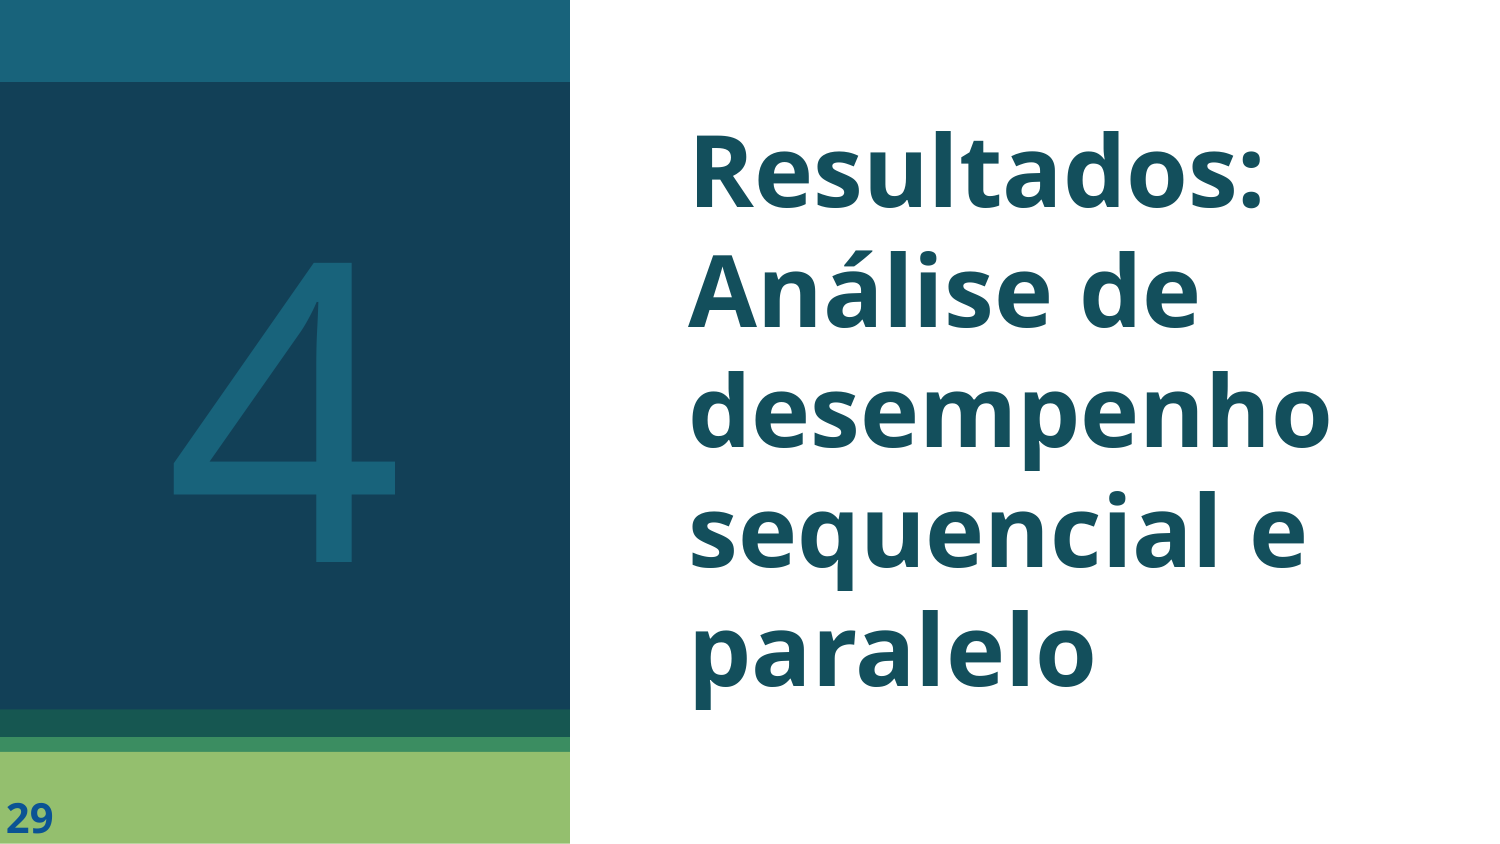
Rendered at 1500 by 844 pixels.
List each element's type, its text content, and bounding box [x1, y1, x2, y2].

title Resultados: Análise de desempenho sequencial e paralelo [673, 531, 1413, 722]
slide_number <number> [0, 785, 59, 844]
text_box 4 [0, 82, 570, 709]
